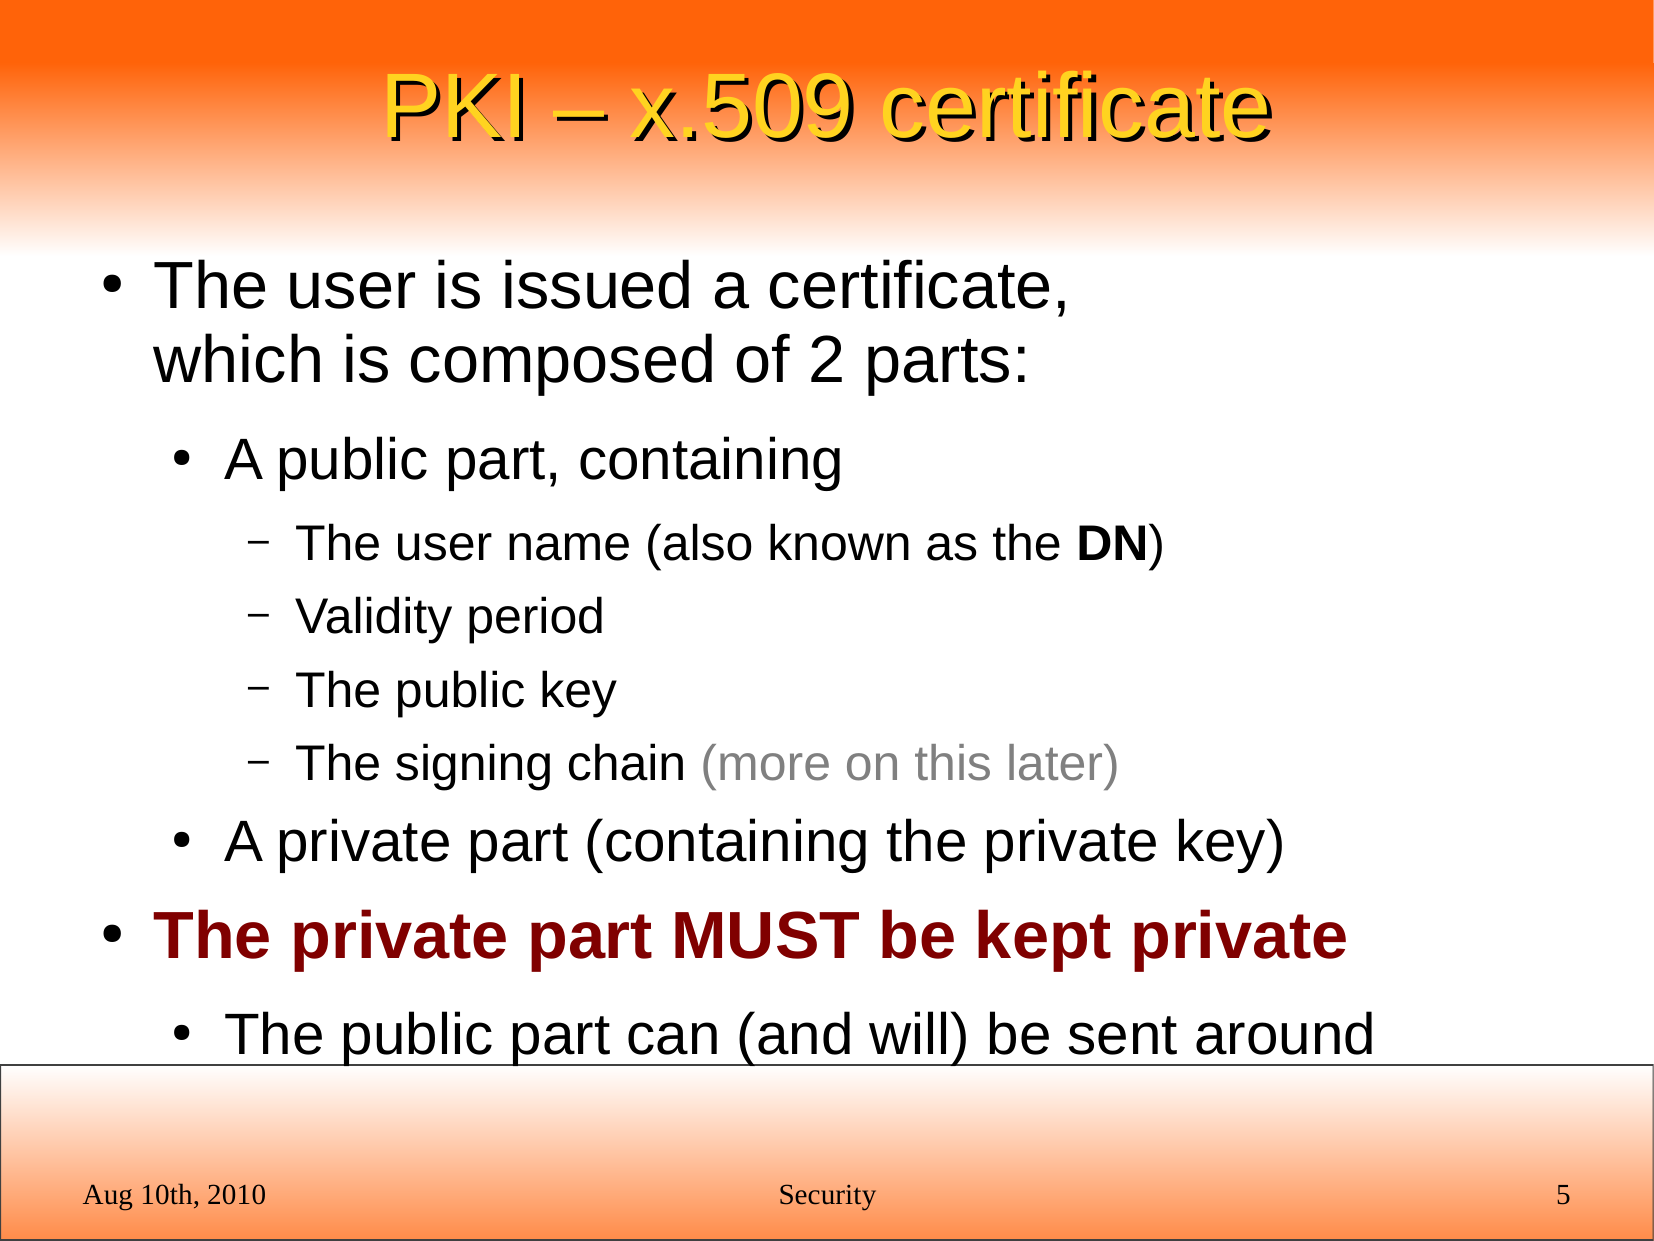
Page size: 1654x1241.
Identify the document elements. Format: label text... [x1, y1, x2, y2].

title PKI – x.509 certificate [82, 9, 1571, 202]
list The user is issued a certificate, which is composed of 2 parts: A public part, containing The user name (also known as the DN) Validity period The public key The signing chain (more on this later) A private part (containing the private key) The private part MUST be kept private The public part can (and will) be sent around [82, 247, 1571, 1109]
